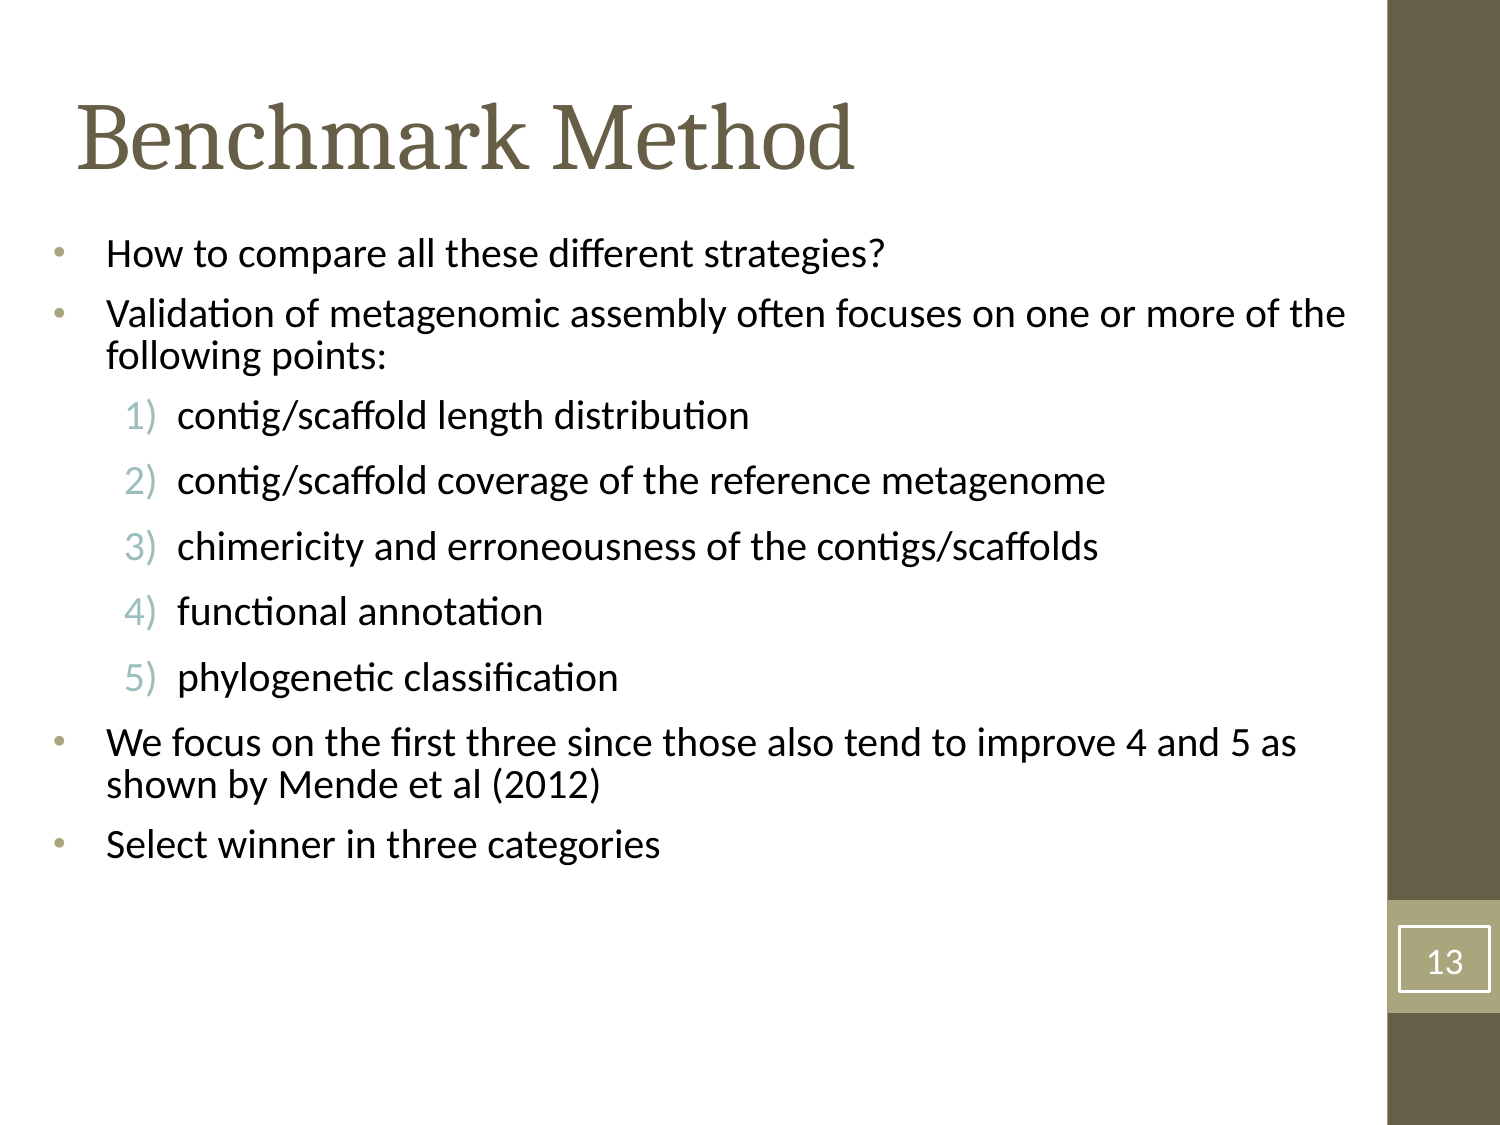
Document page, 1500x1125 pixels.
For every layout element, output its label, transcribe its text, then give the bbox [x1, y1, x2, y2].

title Benchmark Method [75, 82, 1326, 195]
list How to compare all these different strategies? Validation of metagenomic assembly often focuses on one or more of the following points: contig/scaﬀold length distribution contig/scaﬀold coverage of the reference metagenome chimericity and erroneousness of the contigs/scaﬀolds functional annotation phylogenetic classiﬁcation We focus on the first three since those also tend to improve 4 and 5 as shown by Mende et al (2012) Select winner in three categories [35, 236, 1382, 1063]
